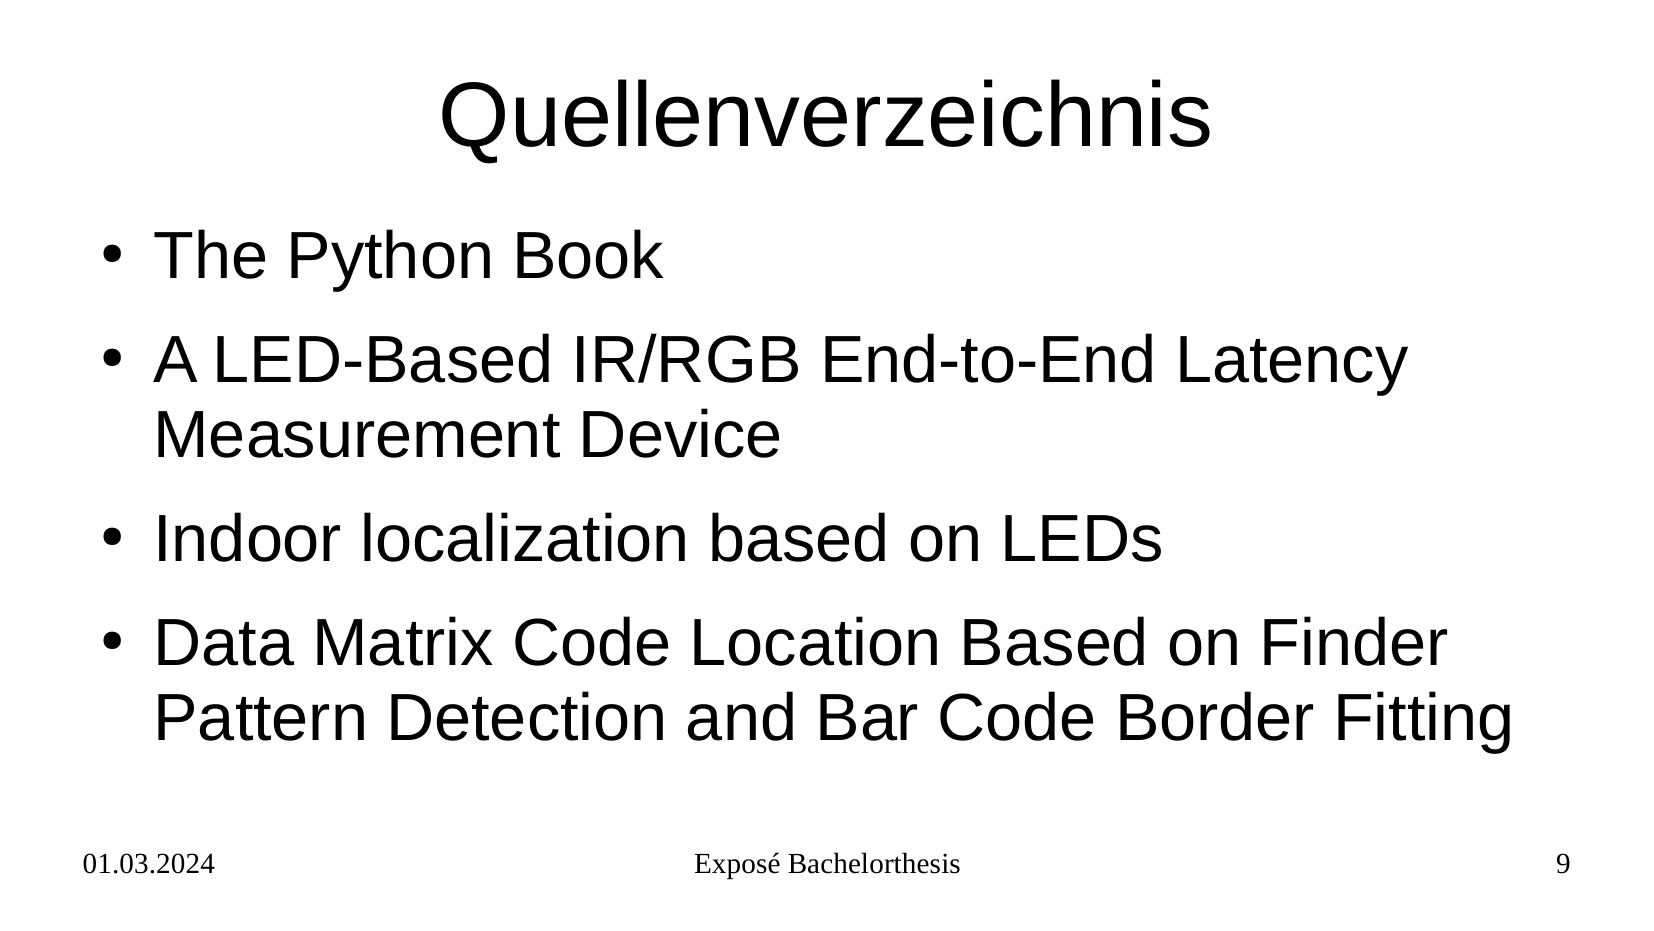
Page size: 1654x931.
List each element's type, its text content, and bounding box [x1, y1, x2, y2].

title Quellenverzeichnis [82, 37, 1571, 193]
list The Python Book A LED-Based IR/RGB End-to-End Latency Measurement Device Indoor localization based on LEDs Data Matrix Code Location Based on Finder Pattern Detection and Bar Code Border Fitting [82, 217, 1571, 758]
